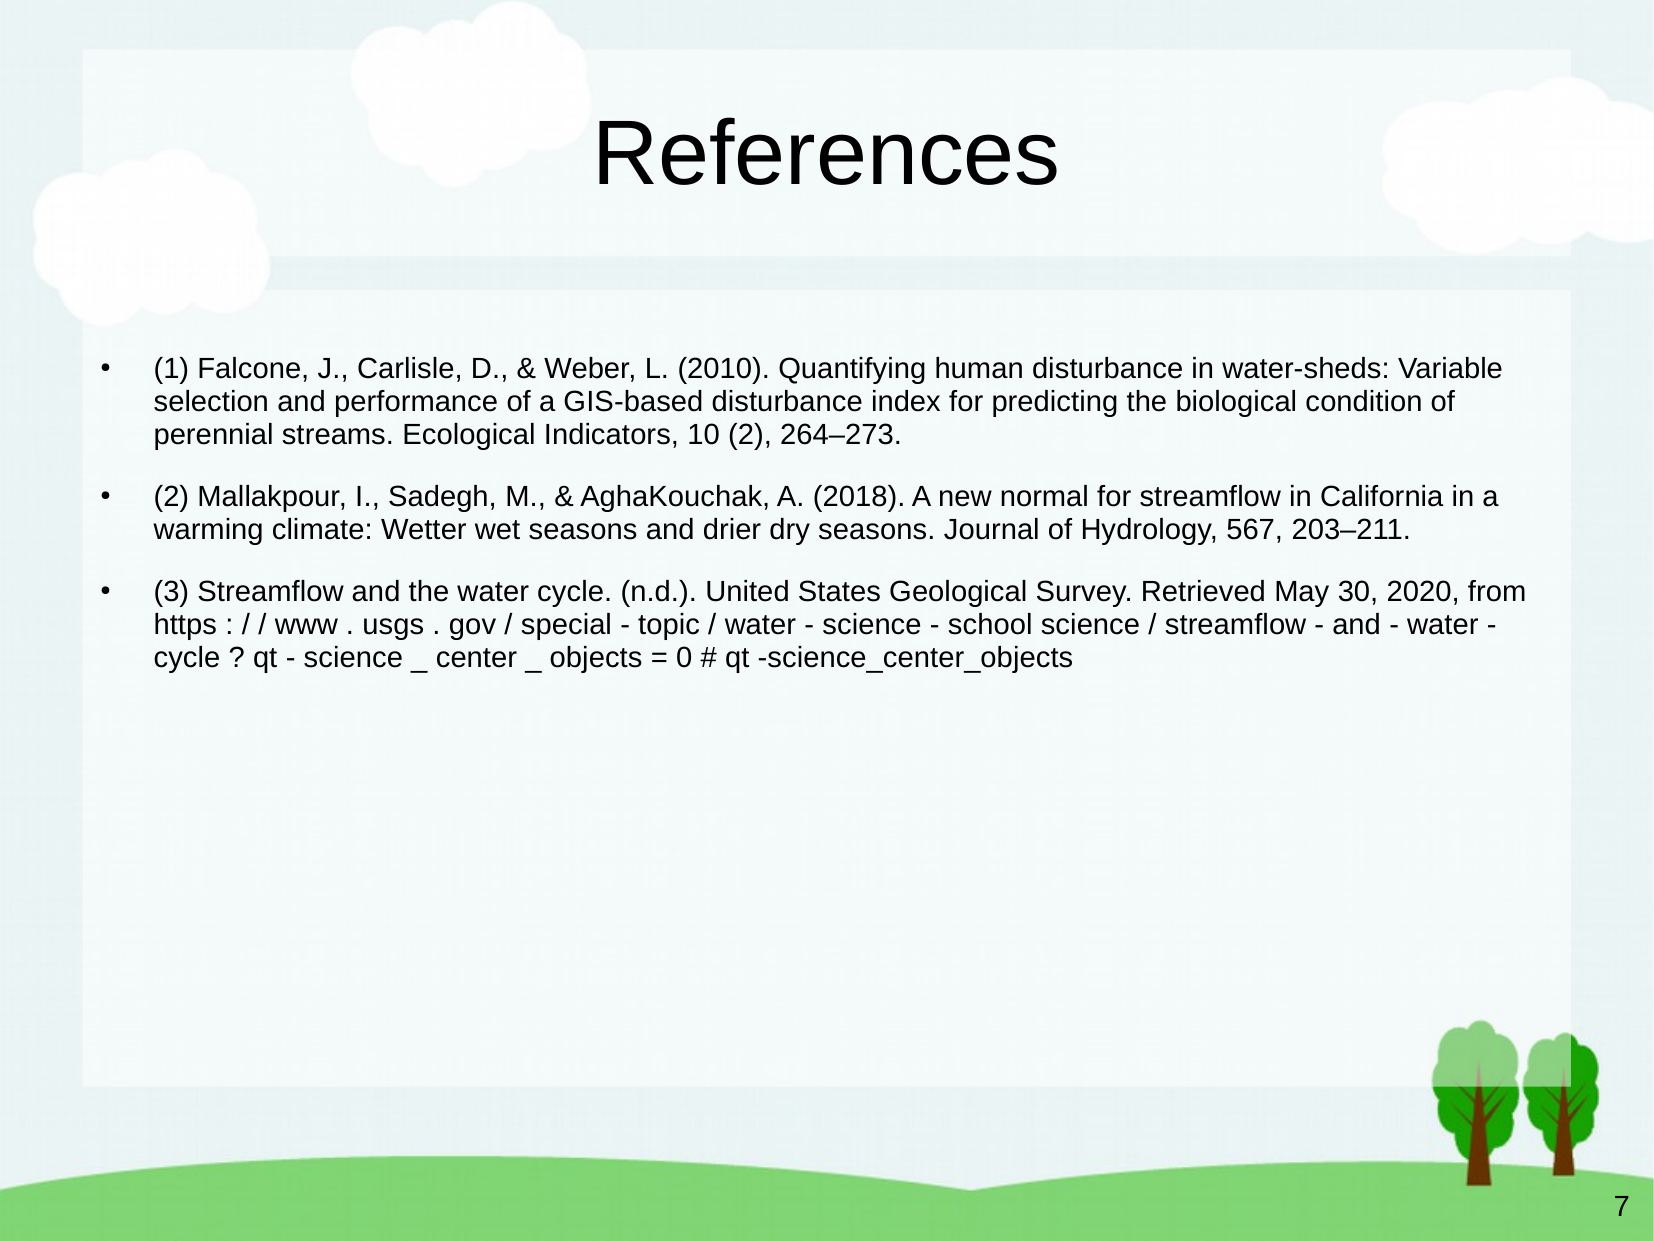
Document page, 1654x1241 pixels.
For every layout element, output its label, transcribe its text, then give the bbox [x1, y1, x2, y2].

picture [0, 0, 1654, 1241]
title References [82, 49, 1571, 257]
list (1) Falcone, J., Carlisle, D., & Weber, L. (2010). Quantifying human disturbance in water-sheds: Variable selection and performance of a GIS-based disturbance index for predicting the biological condition of perennial streams. Ecological Indicators, 10 (2), 264–273. (2) Mallakpour, I., Sadegh, M., & AghaKouchak, A. (2018). A new normal for streamflow in California in a warming climate: Wetter wet seasons and drier dry seasons. Journal of Hydrology, 567, 203–211. (3) Streamflow and the water cycle. (n.d.). United States Geological Survey. Retrieved May 30, 2020, from https : / / www . usgs . gov / special - topic / water - science - school science / streamflow - and - water - cycle ? qt - science _ center _ objects = 0 # qt -science_center_objects [82, 290, 1571, 1087]
